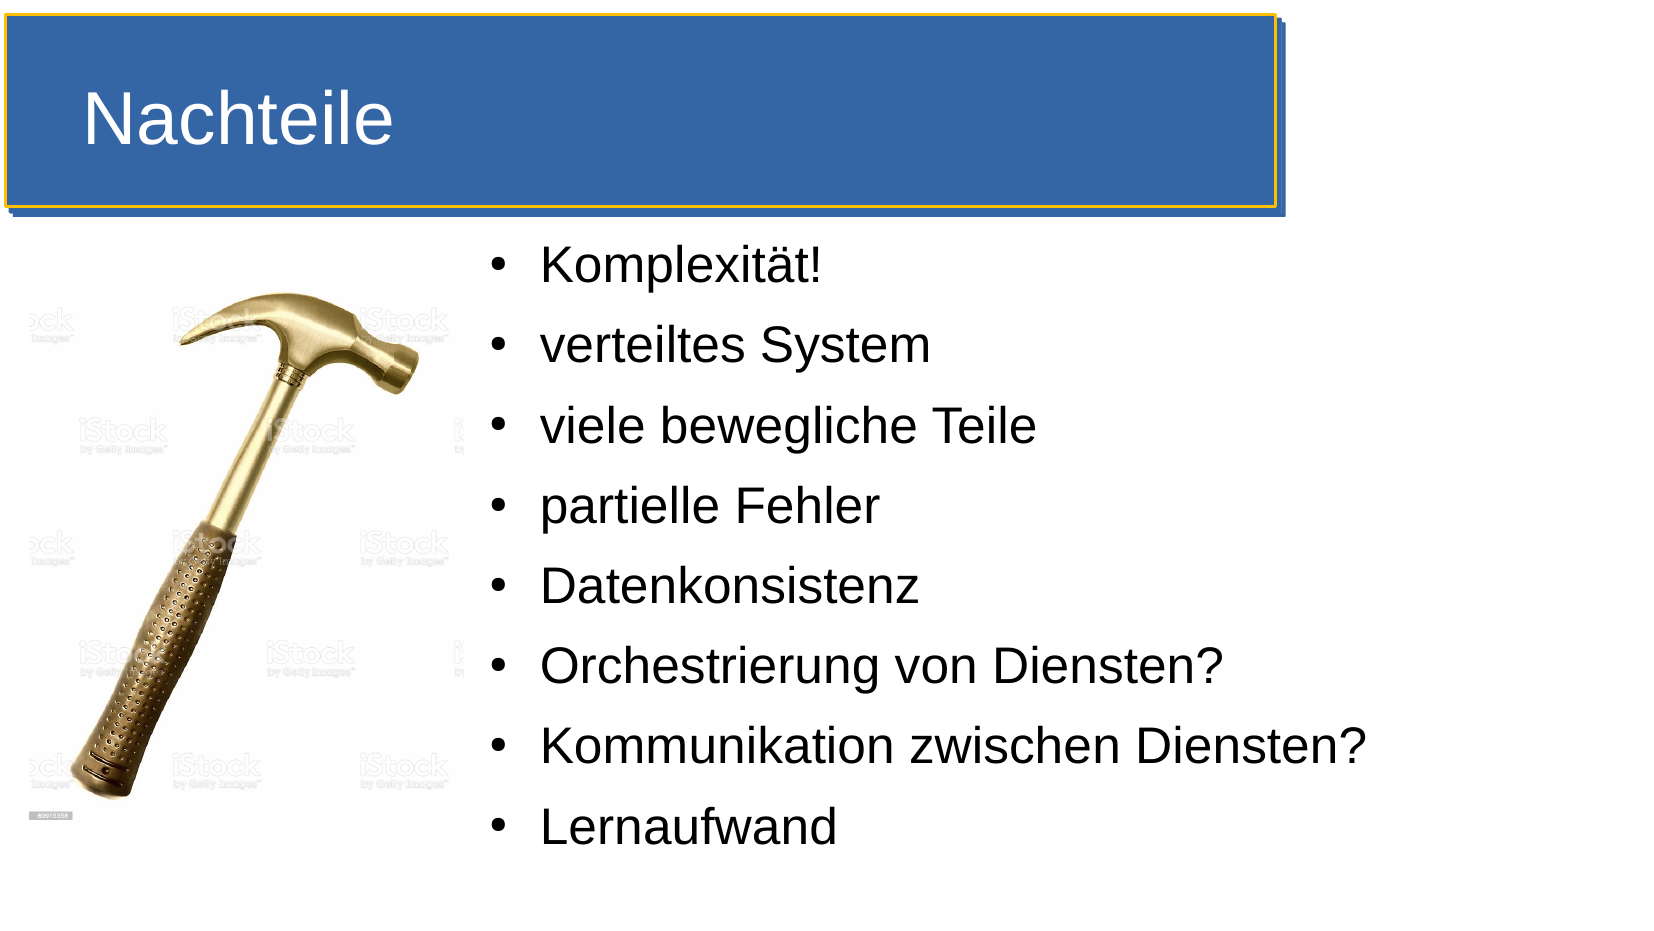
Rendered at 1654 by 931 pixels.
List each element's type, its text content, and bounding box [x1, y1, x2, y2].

list Komplexität! verteiltes System viele bewegliche Teile partielle Fehler Datenkonsistenz Orchestrierung von Diensten? Kommunikation zwischen Diensten? Lernaufwand [472, 236, 1447, 857]
picture [29, 265, 464, 827]
title Nachteile [82, 44, 1235, 192]
